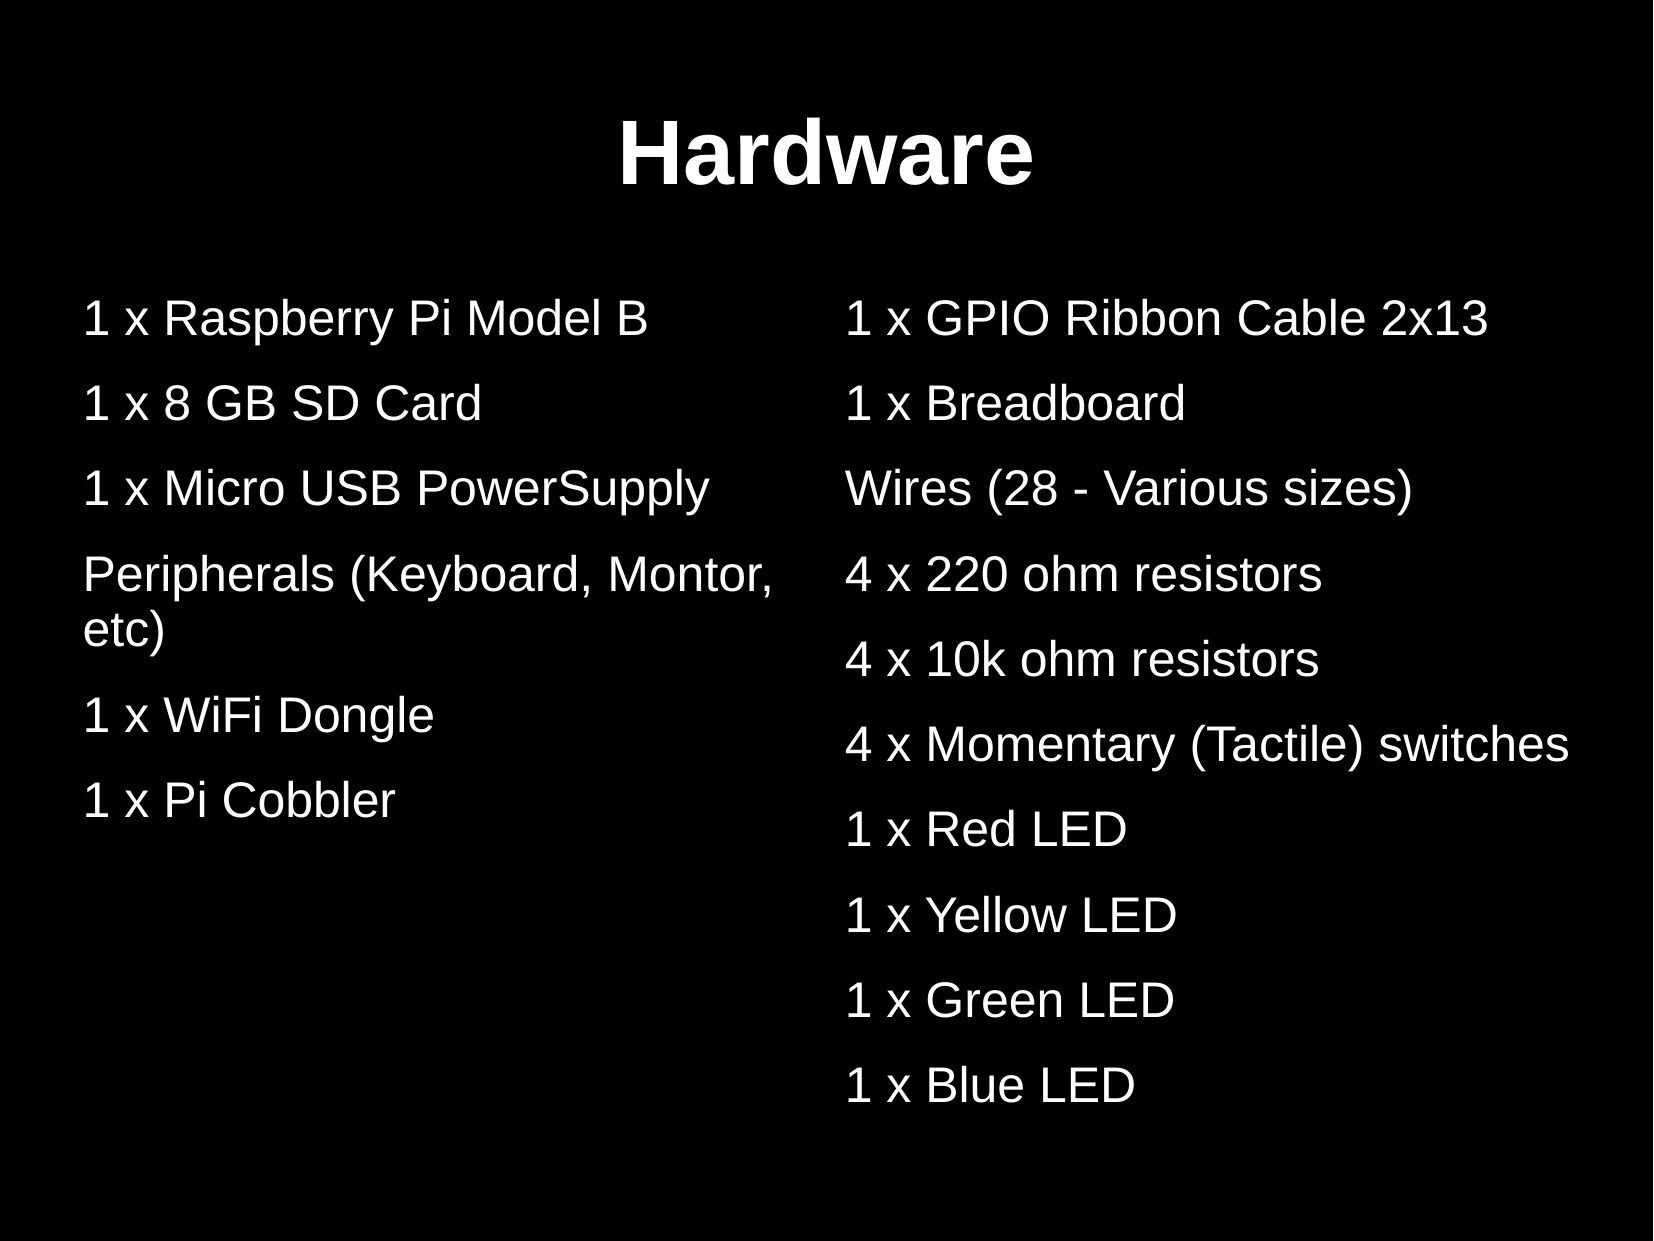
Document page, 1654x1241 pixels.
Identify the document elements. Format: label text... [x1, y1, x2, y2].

title Hardware [82, 49, 1571, 257]
list 1 x GPIO Ribbon Cable 2x13 1 x Breadboard Wires (28 - Various sizes) 4 x 220 ohm resistors 4 x 10k ohm resistors 4 x Momentary (Tactile) switches 1 x Red LED 1 x Yellow LED 1 x Green LED 1 x Blue LED [844, 290, 1571, 1114]
list 1 x Raspberry Pi Model B 1 x 8 GB SD Card 1 x Micro USB PowerSupply Peripherals (Keyboard, Montor, etc) 1 x WiFi Dongle 1 x Pi Cobbler [82, 290, 809, 1109]
